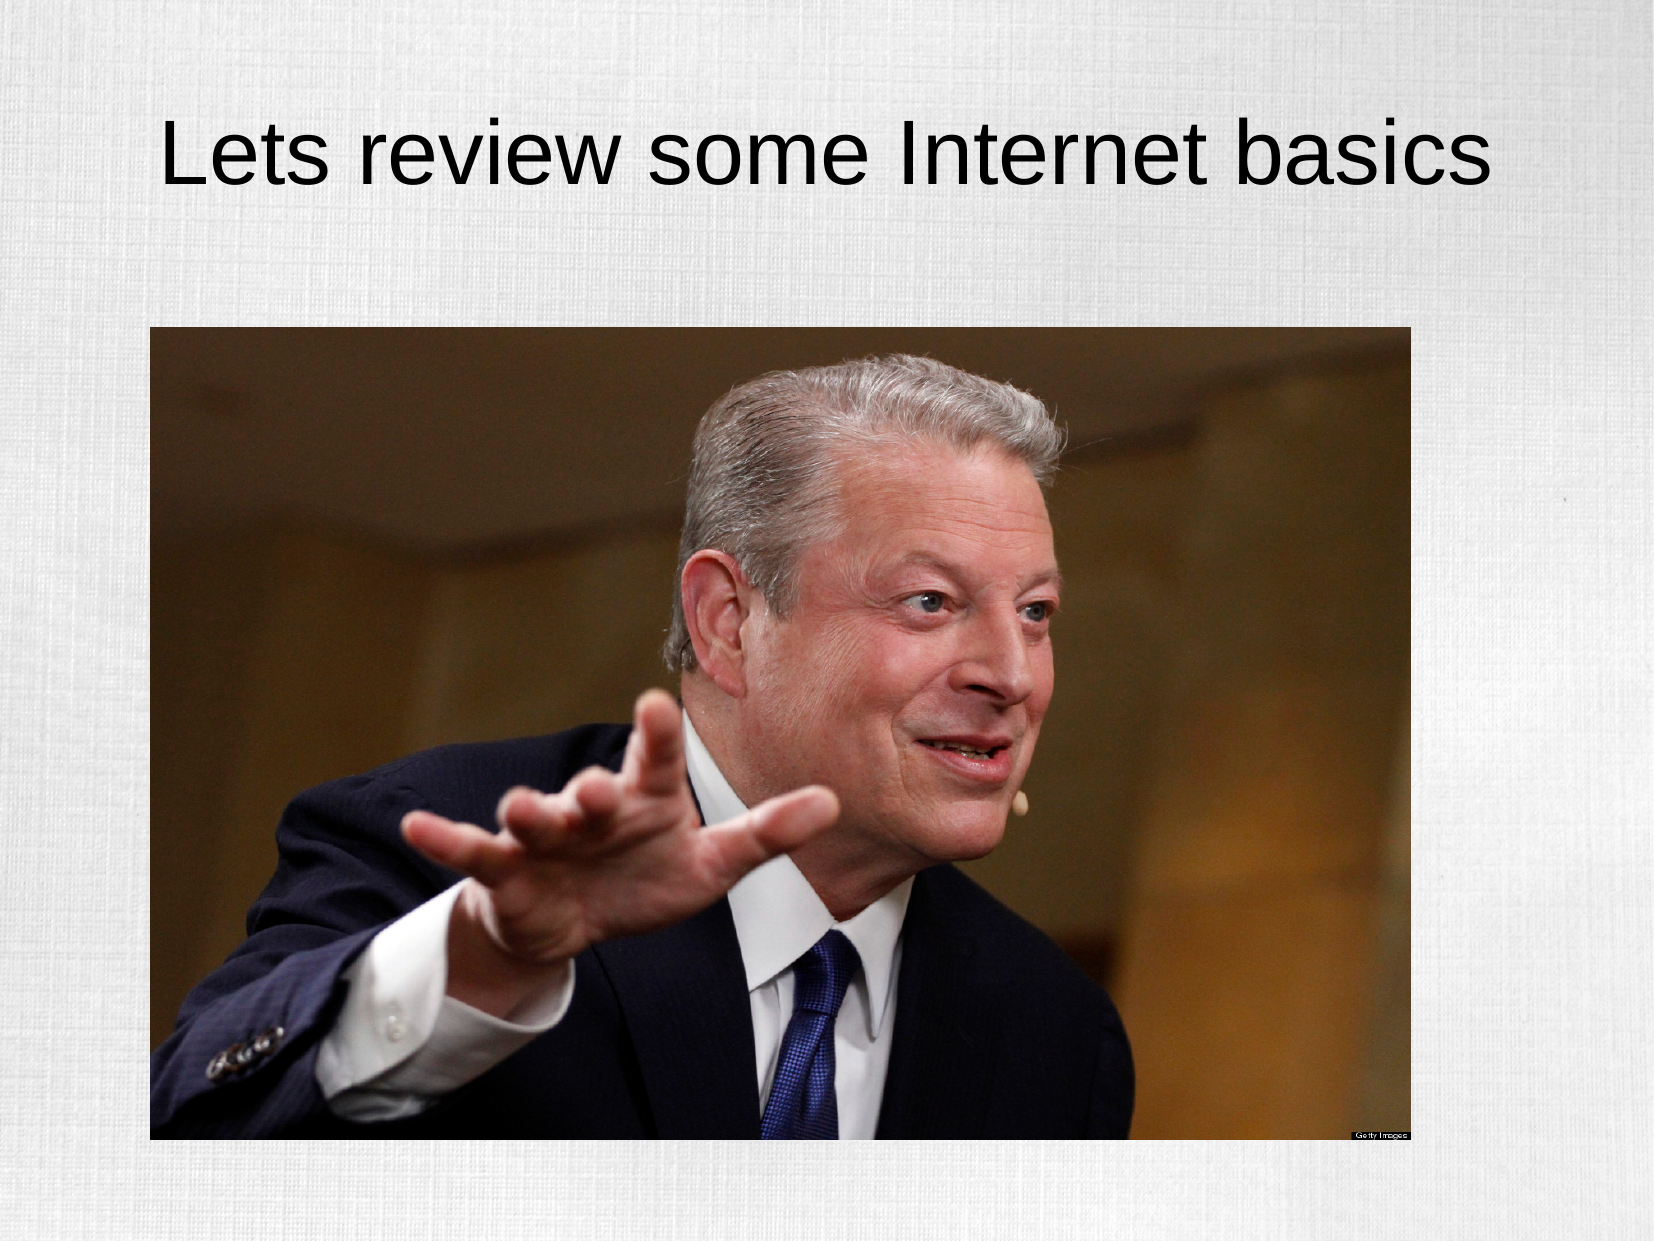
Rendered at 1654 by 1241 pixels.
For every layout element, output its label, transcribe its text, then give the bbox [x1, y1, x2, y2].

picture [0, 0, 1654, 1241]
title Lets review some Internet basics [82, 49, 1571, 257]
